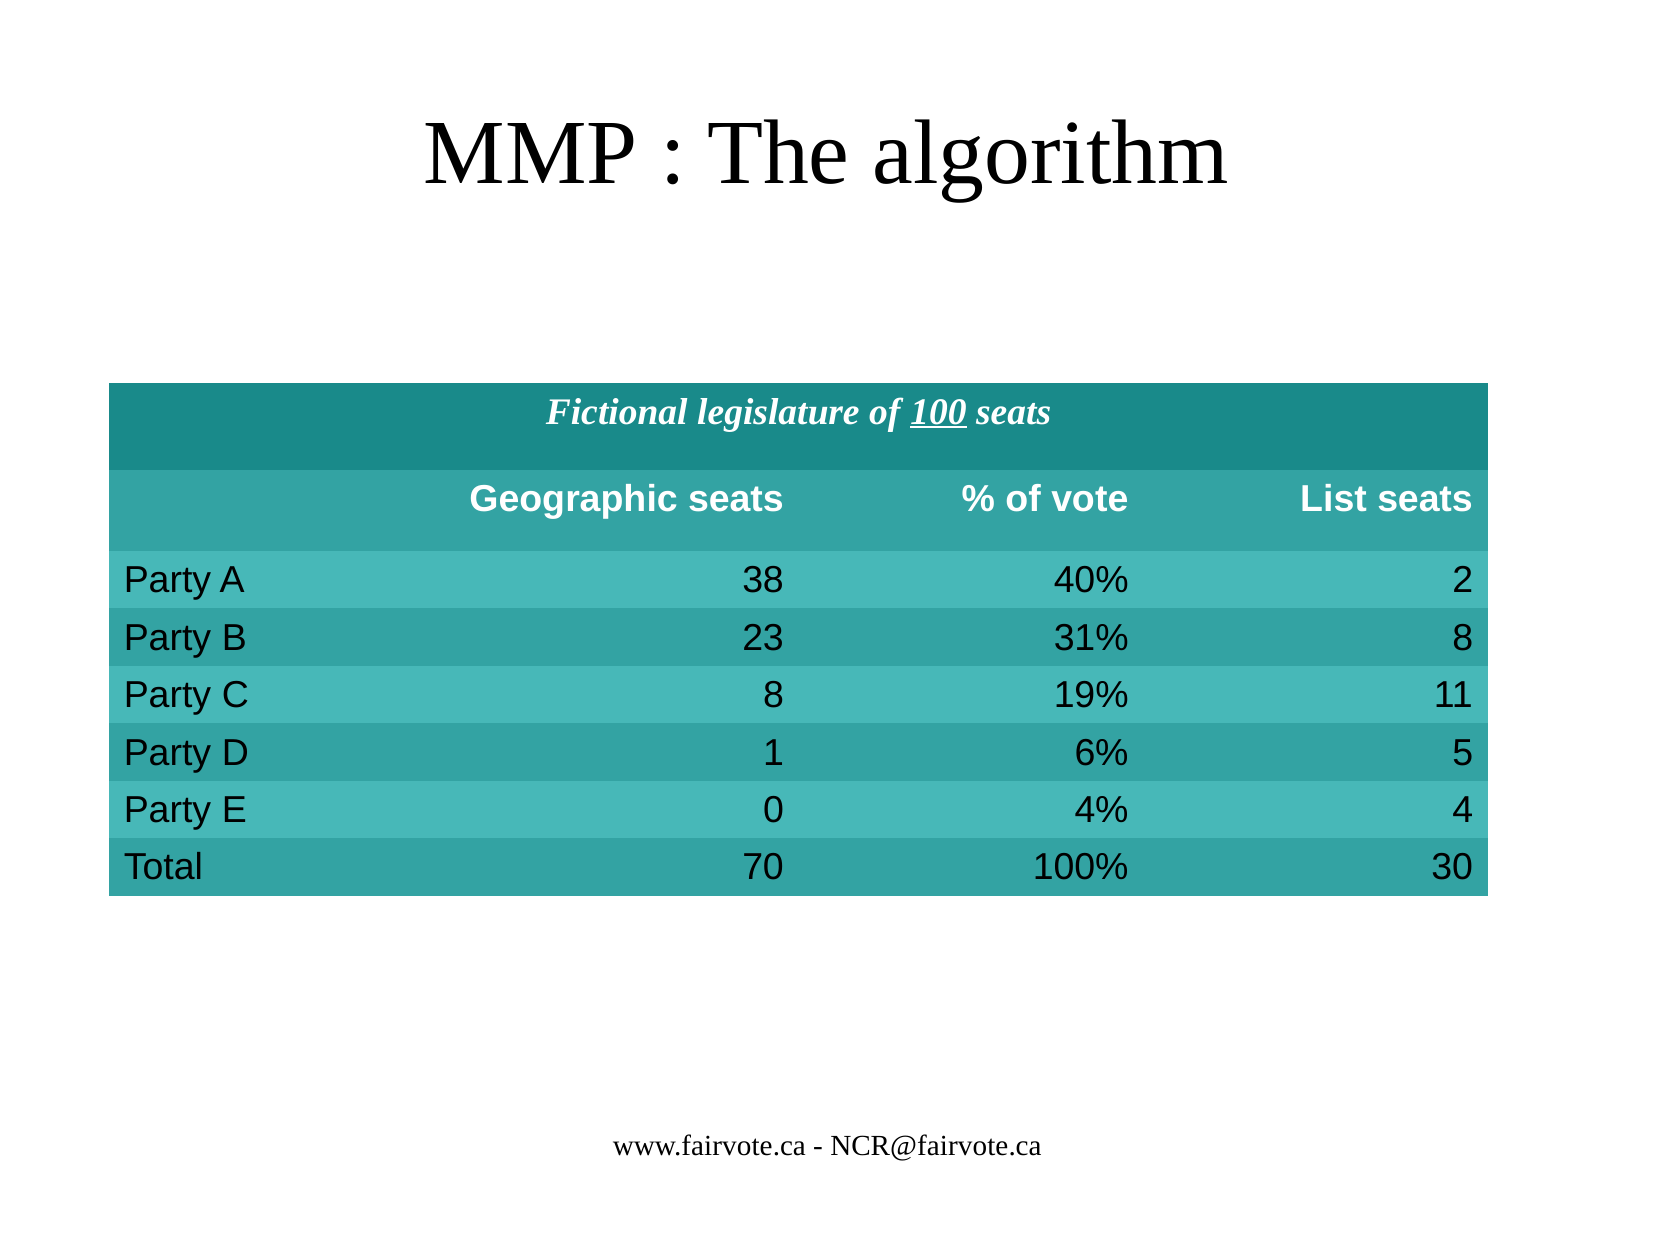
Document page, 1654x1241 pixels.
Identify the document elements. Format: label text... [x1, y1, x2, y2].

table_cell 1 [454, 723, 799, 781]
table_cell 2 [1143, 551, 1488, 608]
table_cell 70 [454, 838, 799, 896]
table_cell 38 [454, 551, 799, 608]
table_cell 6% [799, 723, 1143, 781]
table_cell Party A [109, 551, 454, 608]
table_cell Party B [109, 608, 454, 666]
table_cell Party E [109, 781, 454, 838]
list [82, 290, 1538, 1109]
table_cell 23 [454, 608, 799, 666]
table_cell [109, 470, 454, 551]
table_cell 19% [799, 666, 1143, 723]
table_cell 30 [1143, 838, 1488, 896]
table_cell 100% [799, 838, 1143, 896]
table_cell 0 [454, 781, 799, 838]
table_cell 8 [454, 666, 799, 723]
table_header Fictional legislature of 100 seats [109, 383, 1488, 470]
table_cell Geographic seats [454, 470, 799, 551]
table_cell 8 [1143, 608, 1488, 666]
table_cell 40% [799, 551, 1143, 608]
table_cell List seats [1143, 470, 1488, 551]
table_cell Party C [109, 666, 454, 723]
table_cell 4% [799, 781, 1143, 838]
table_cell % of vote [799, 470, 1143, 551]
table_cell Party D [109, 723, 454, 781]
table_cell 31% [799, 608, 1143, 666]
table_cell Total [109, 838, 454, 896]
table_cell 5 [1143, 723, 1488, 781]
table_cell 11 [1143, 666, 1488, 723]
table_cell 4 [1143, 781, 1488, 838]
title MMP : The algorithm [82, 49, 1571, 257]
